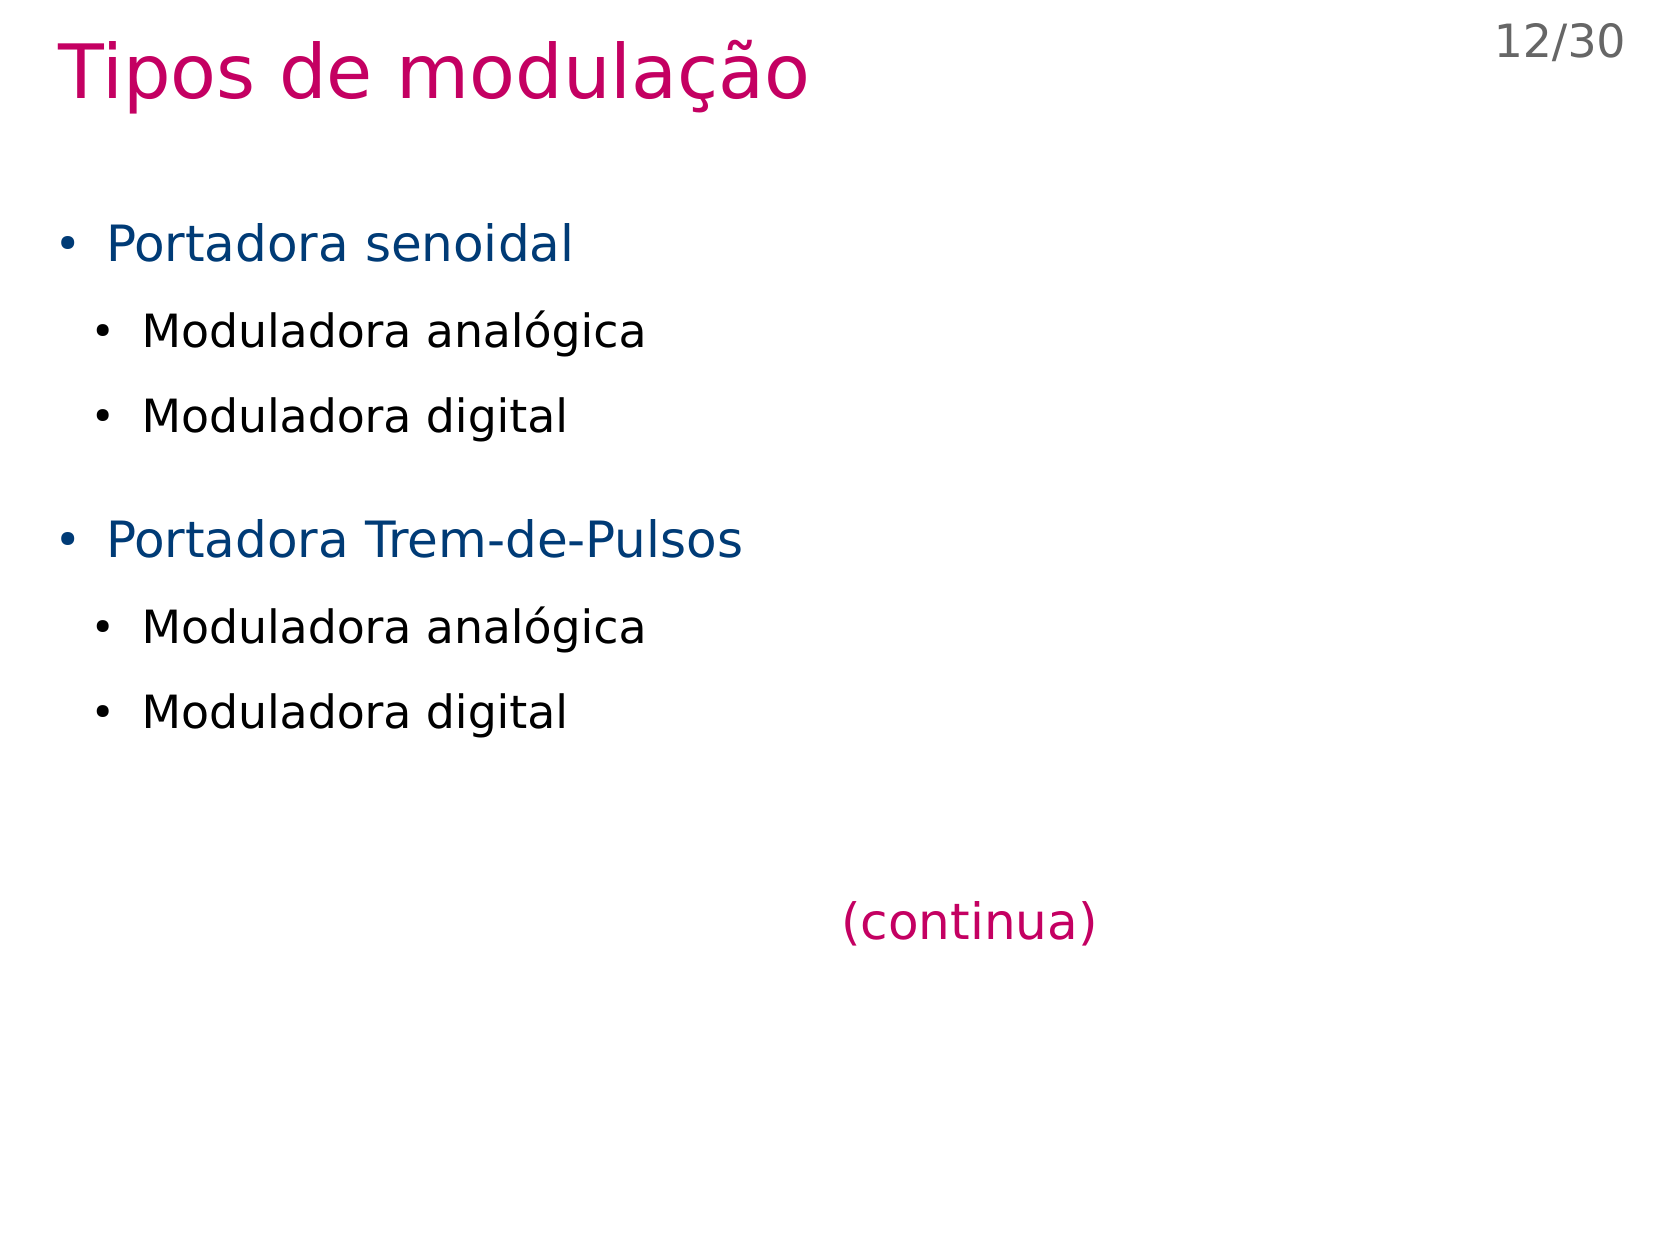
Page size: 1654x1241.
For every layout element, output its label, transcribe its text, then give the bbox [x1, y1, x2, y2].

list Portadora senoidal Moduladora analógica Moduladora digital Portadora Trem-de-Pulsos Moduladora analógica Moduladora digital [59, 206, 1625, 1211]
title Tipos de modulação [59, 29, 1625, 148]
text_box (continua) [826, 885, 1113, 959]
